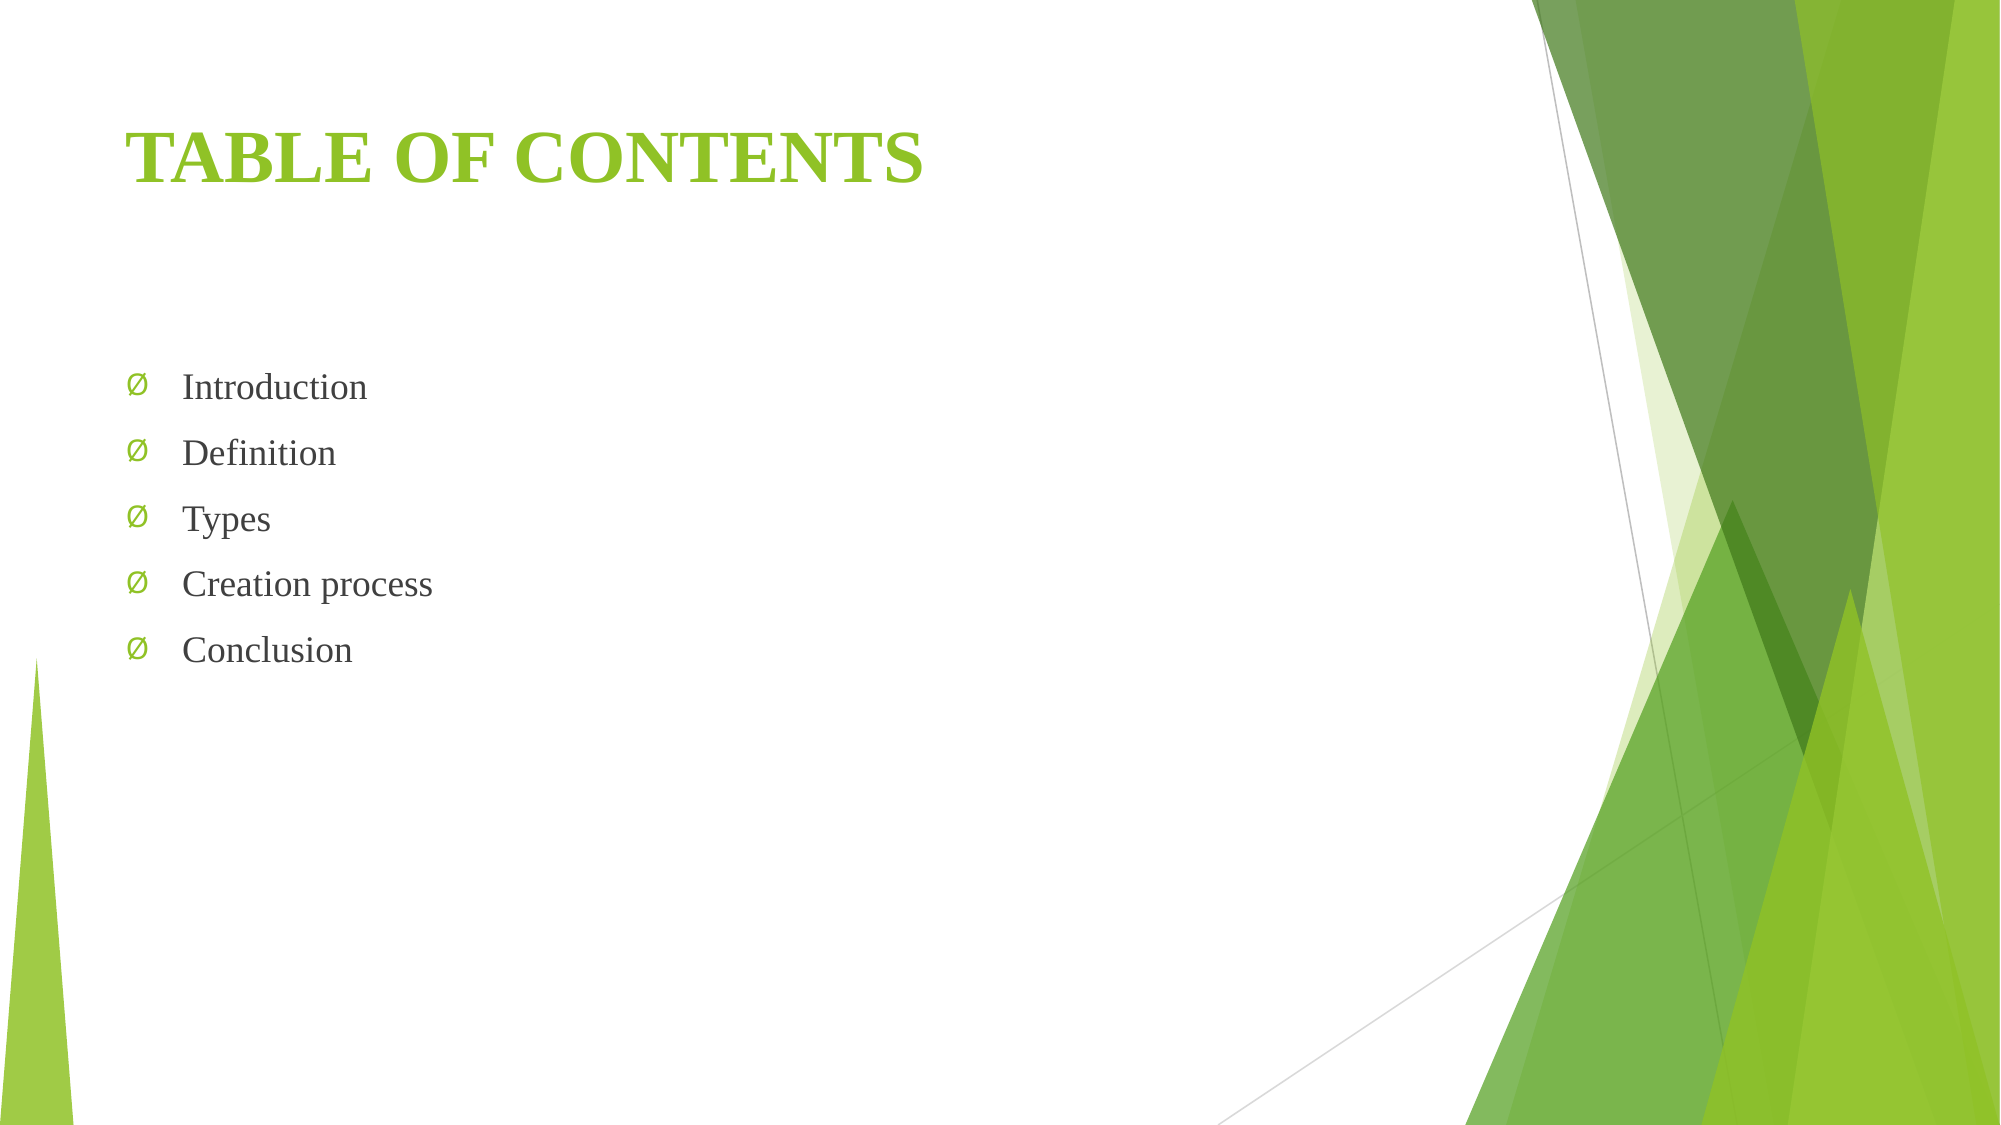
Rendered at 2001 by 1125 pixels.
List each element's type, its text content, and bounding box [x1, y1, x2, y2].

list Introduction Definition Types Creation process Conclusion [111, 354, 1522, 992]
title TABLE OF CONTENTS [111, 99, 1522, 317]
